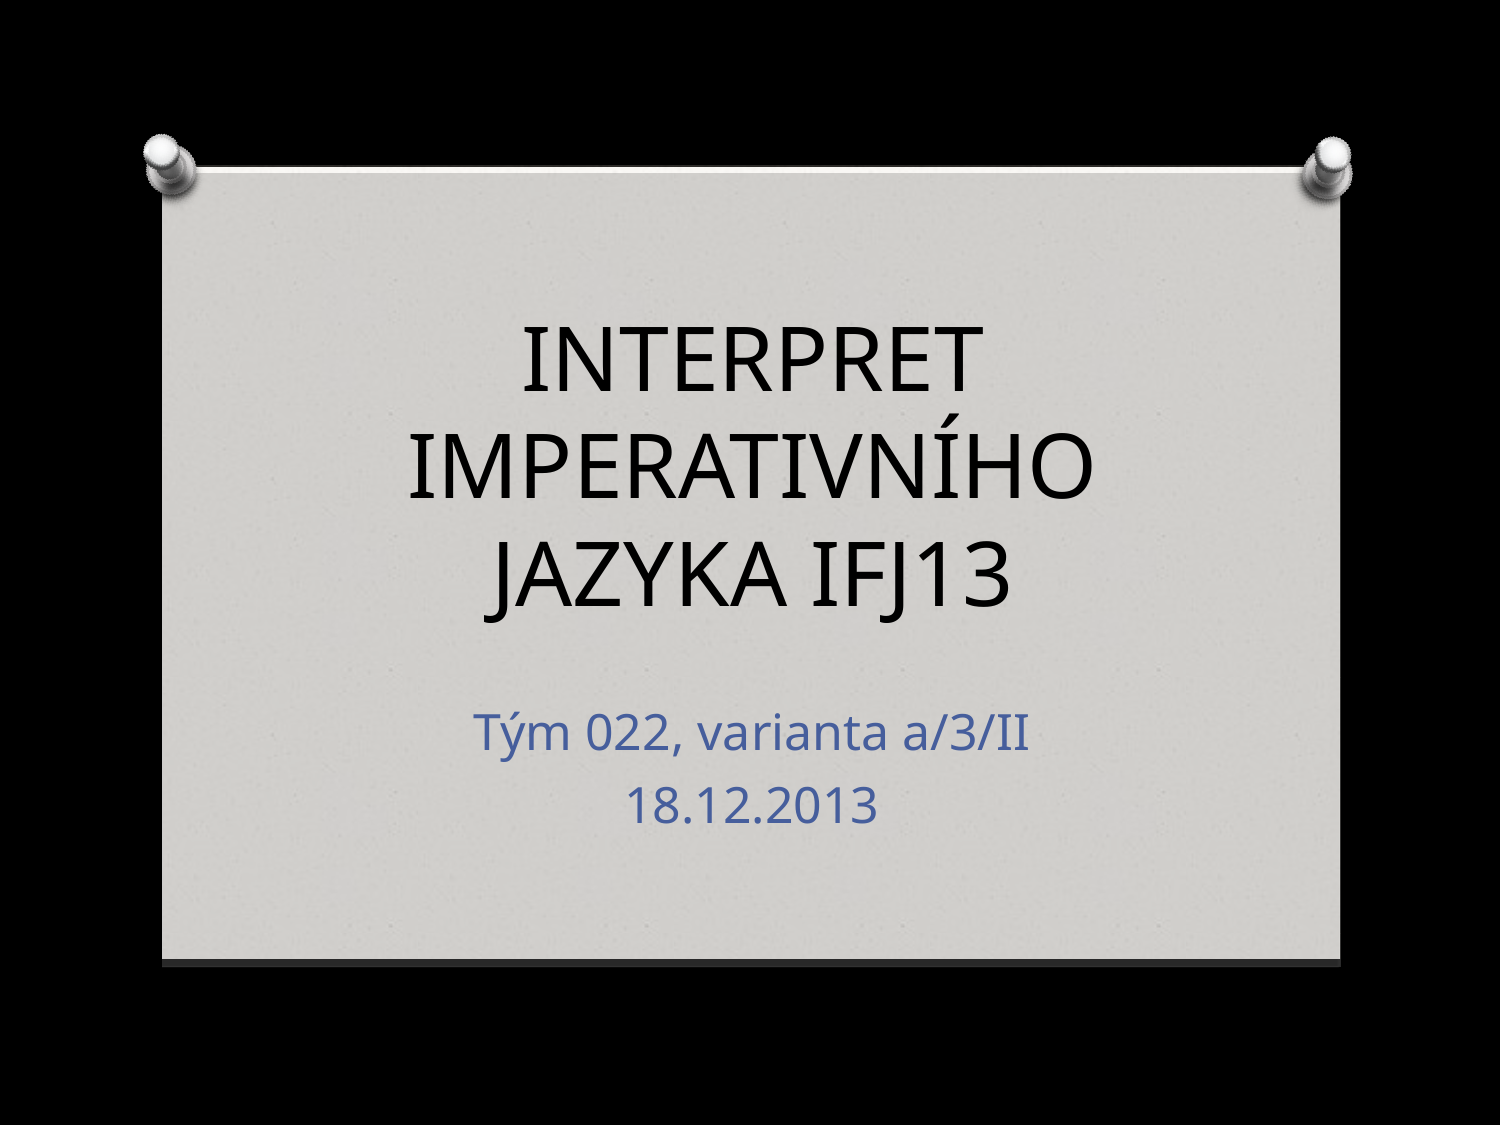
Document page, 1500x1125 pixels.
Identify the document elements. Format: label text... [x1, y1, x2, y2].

subtitle Tým 022, varianta a/3/II 18.12.2013 [283, 633, 1221, 863]
title INTERPRET IMPERATIVNÍHO JAZYKA IFJ13 [283, 294, 1223, 595]
